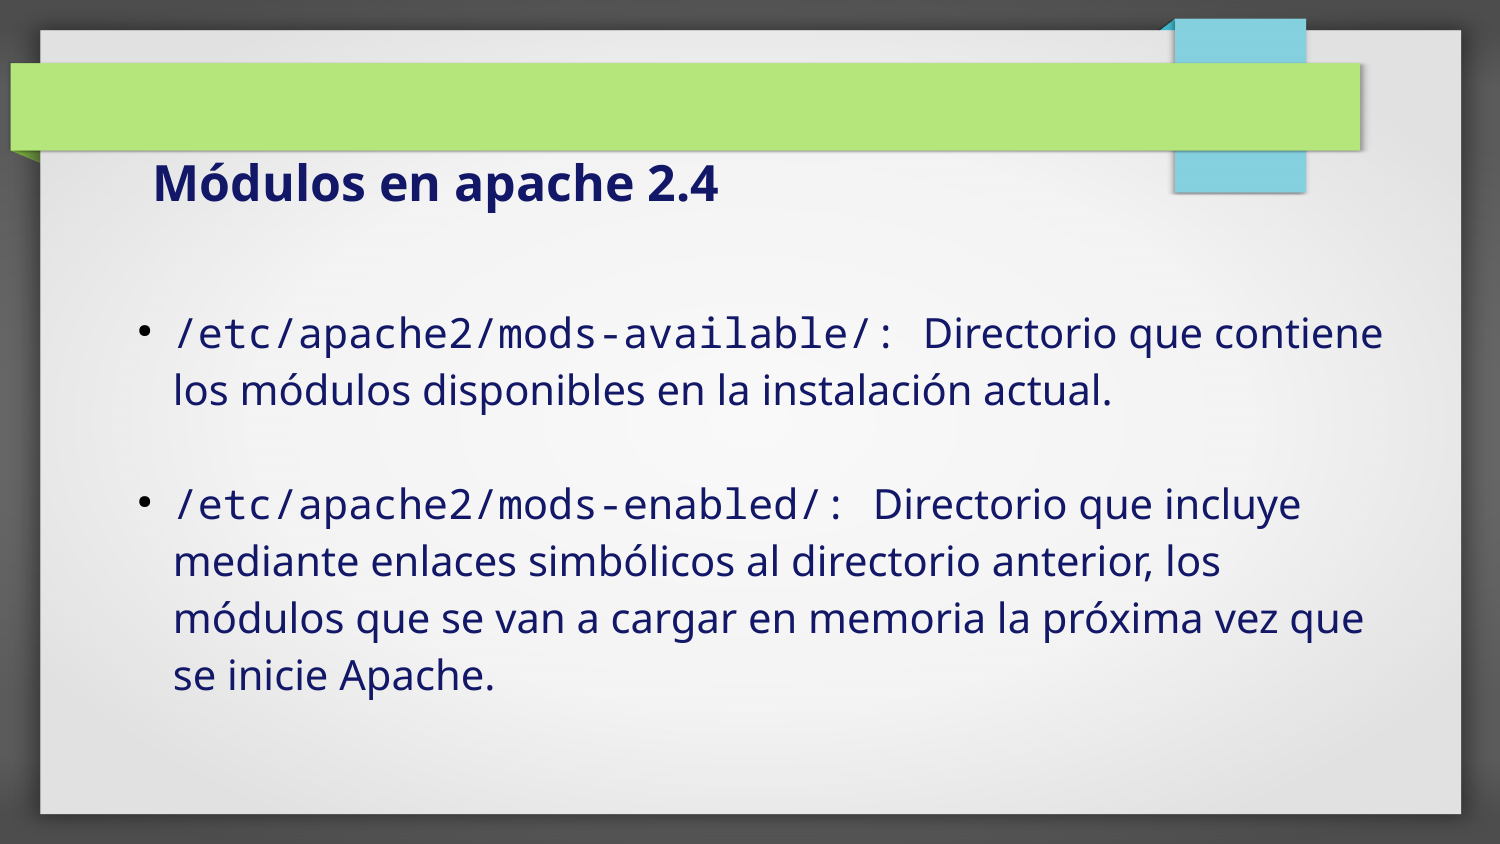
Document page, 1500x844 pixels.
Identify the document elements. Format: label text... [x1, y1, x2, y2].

picture [0, 0, 1500, 844]
text_box /etc/apache2/mods-available/: Directorio que contiene los módulos disponibles en la instalación actual. /etc/apache2/mods-enabled/: Directorio que incluye mediante enlaces simbólicos al directorio anterior, los módulos que se van a cargar en memoria la próxima vez que se inicie Apache. [137, 246, 1394, 844]
title Módulos en apache 2.4 [137, 146, 1011, 227]
